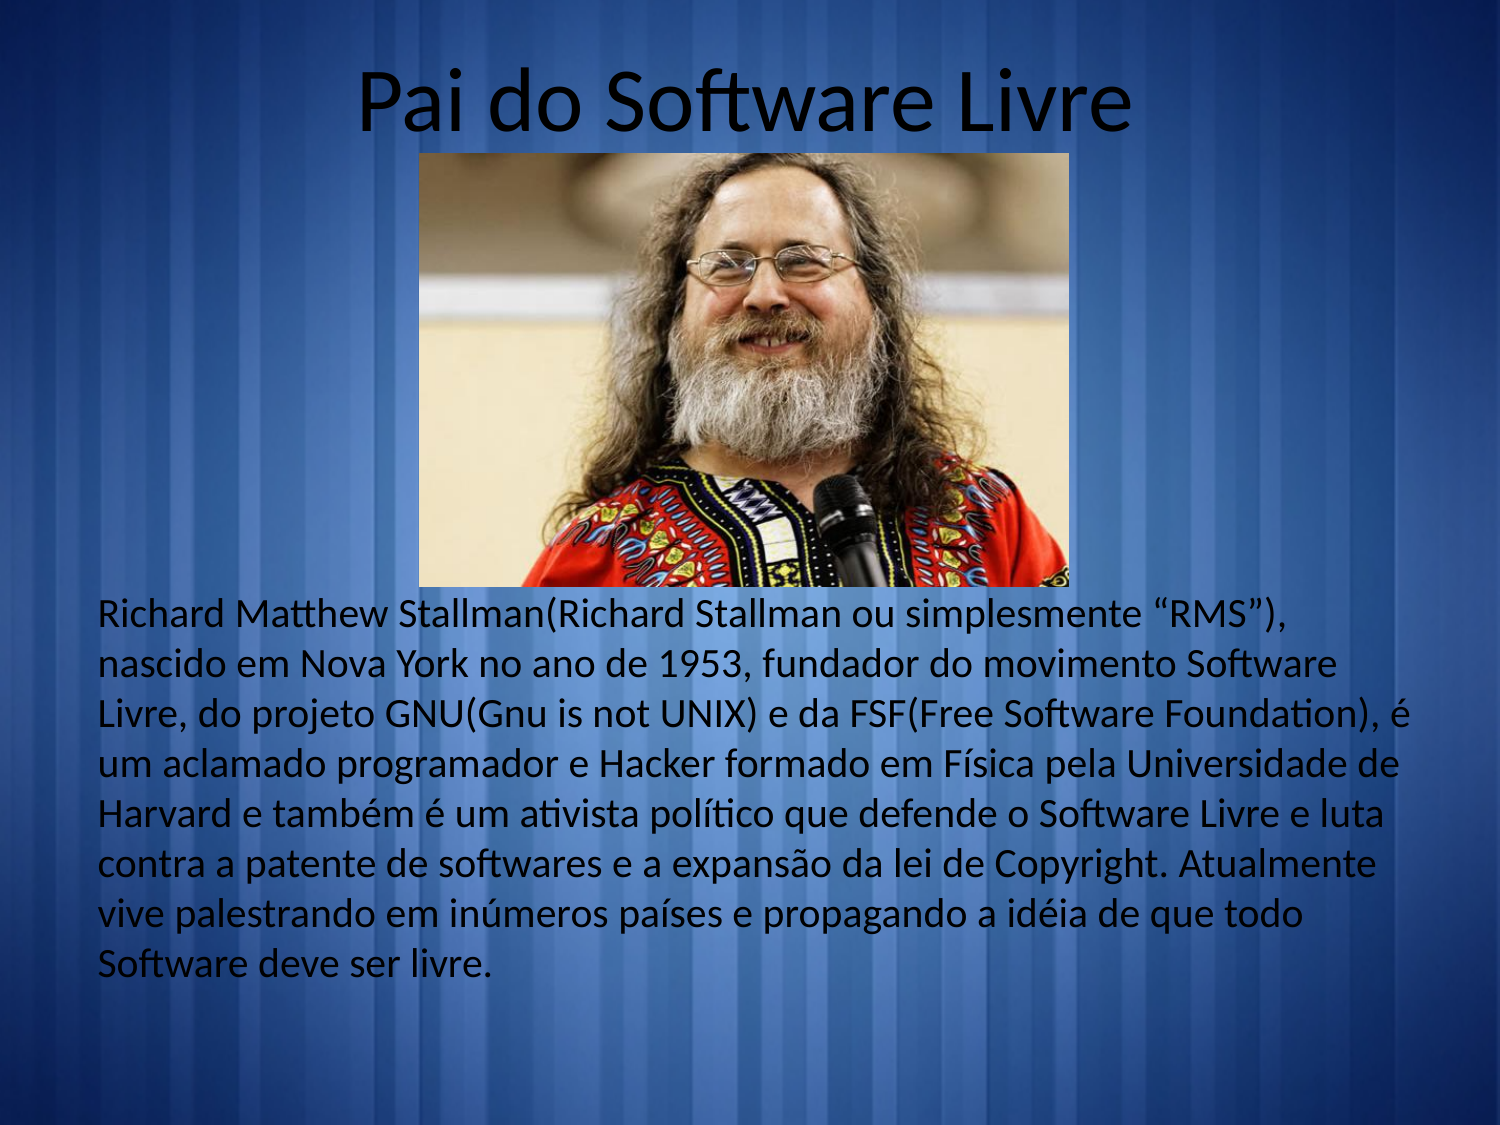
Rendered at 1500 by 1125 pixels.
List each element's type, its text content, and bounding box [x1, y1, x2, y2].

picture [0, 0, 1500, 1125]
title Pai do Software Livre [70, 1, 1421, 189]
text_box Richard Matthew Stallman(Richard Stallman ou simplesmente “RMS”), nascido em Nova York no ano de 1953, fundador do movimento Software Livre, do projeto GNU(Gnu is not UNIX) e da FSF(Free Software Foundation), é um aclamado programador e Hacker formado em Física pela Universidade de Harvard e também é um ativista político que defende o Software Livre e luta contra a patente de softwares e a expansão da lei de Copyright. Atualmente vive palestrando em inúmeros países e propagando a idéia de que todo Software deve ser livre. [82, 578, 1440, 994]
